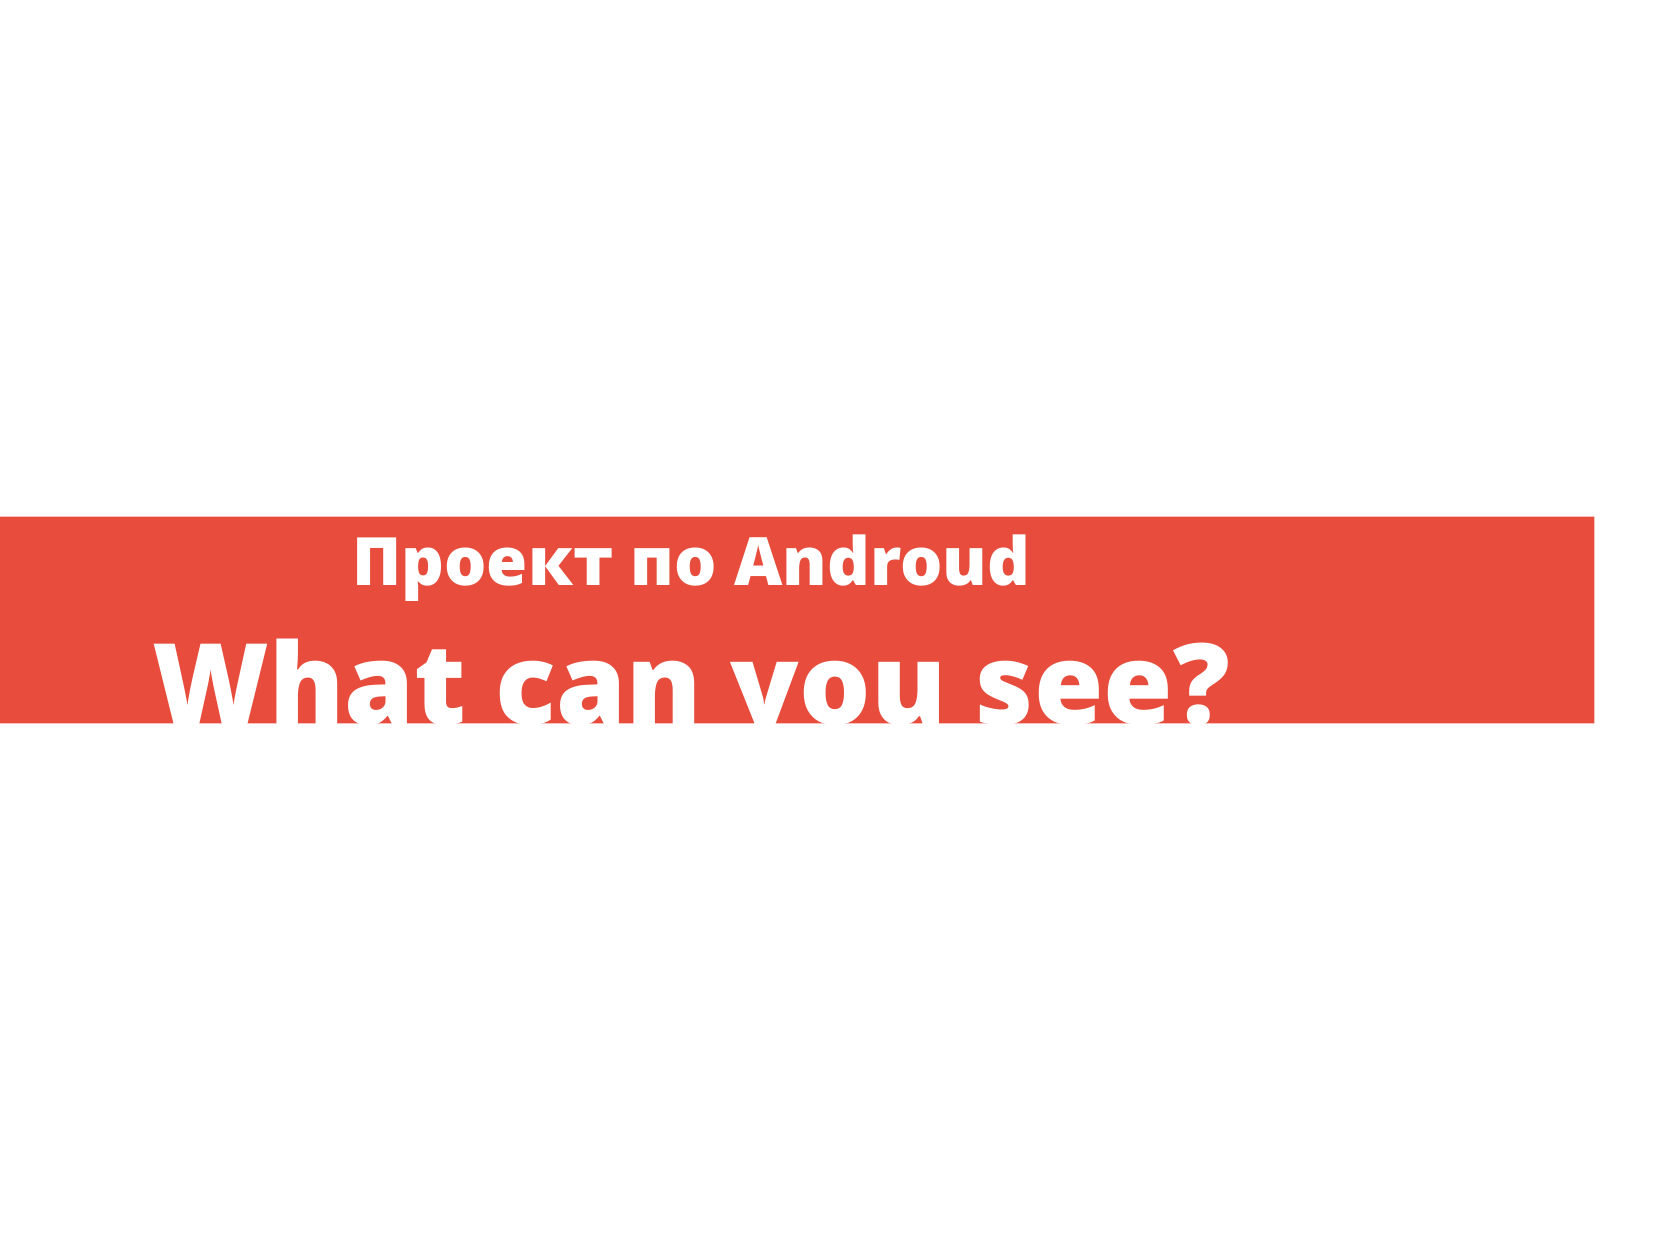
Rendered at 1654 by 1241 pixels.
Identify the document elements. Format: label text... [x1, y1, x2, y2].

title Проект по Androud What can you see? [59, 513, 1595, 662]
